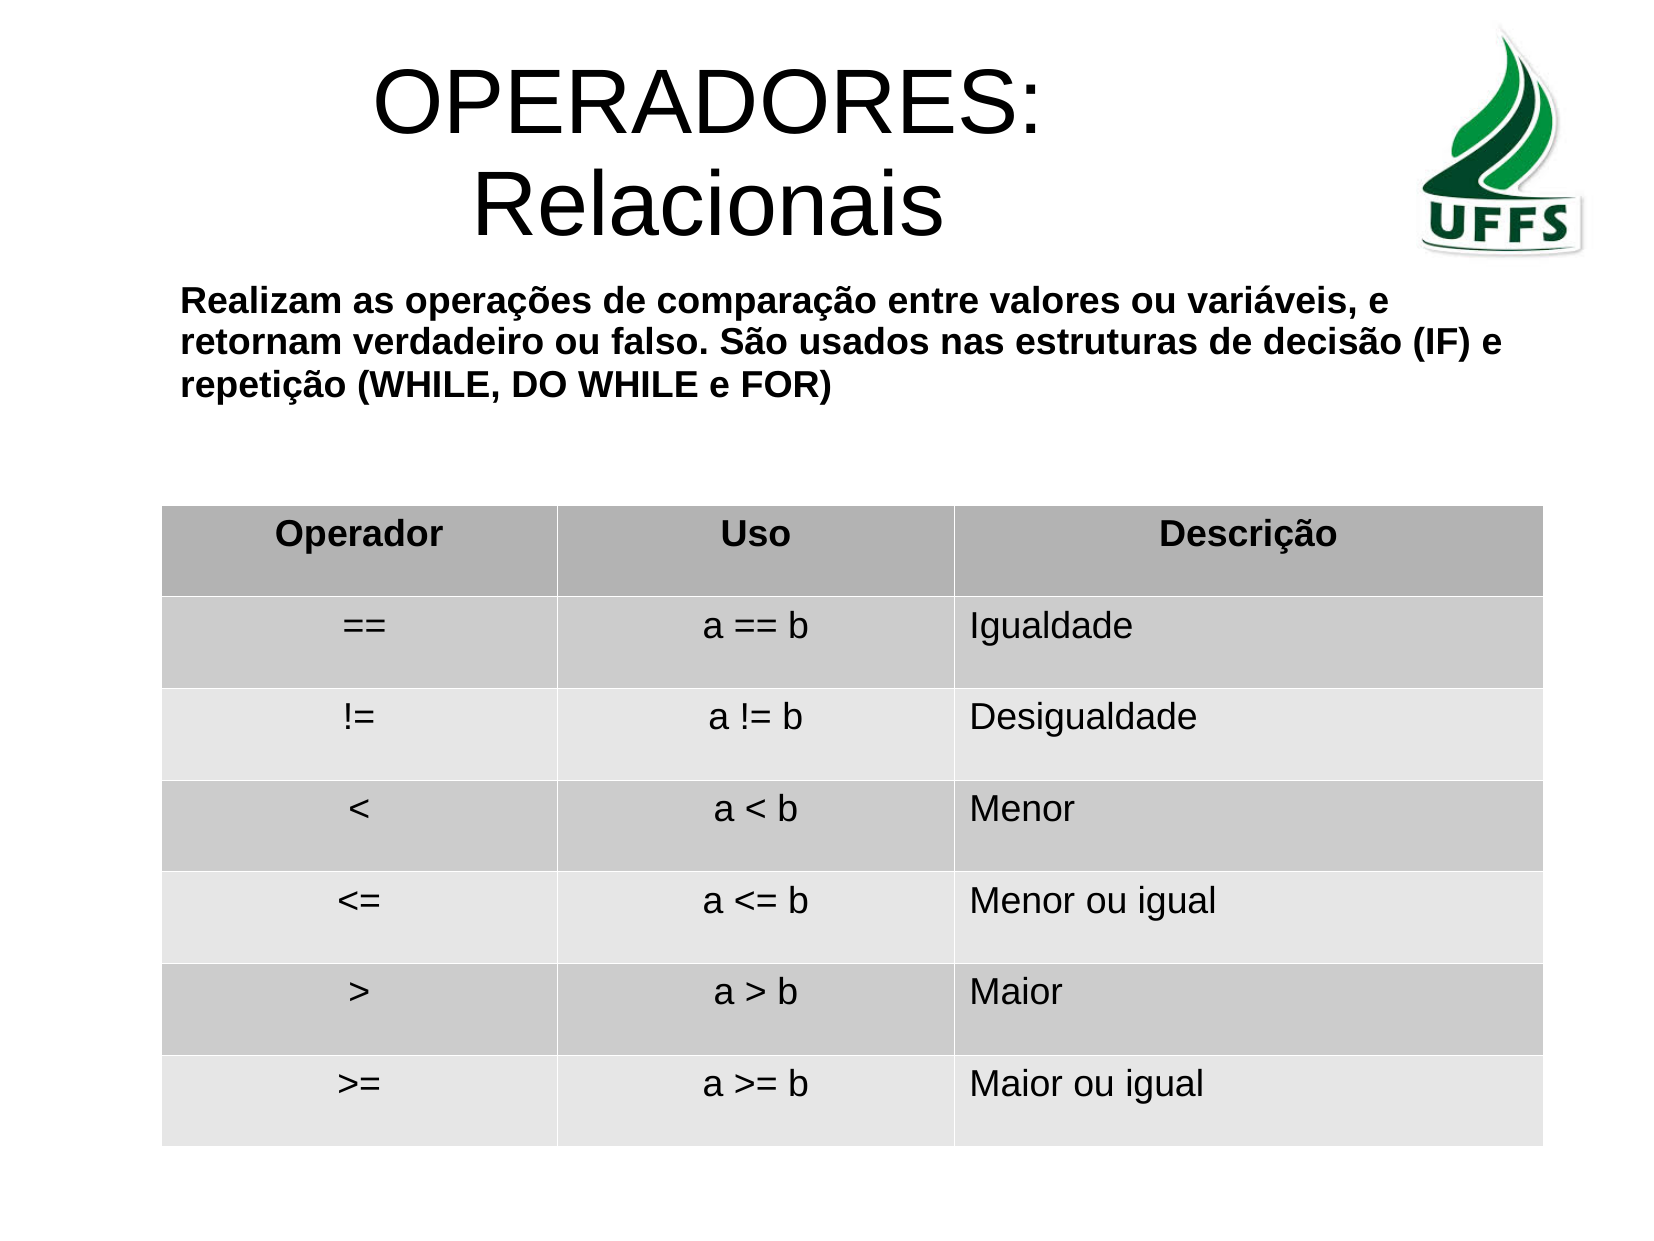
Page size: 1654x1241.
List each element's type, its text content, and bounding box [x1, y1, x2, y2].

table_cell a > b [558, 964, 954, 1055]
table_cell Menor [955, 781, 1543, 871]
table_cell Maior [955, 964, 1543, 1055]
table_cell a >= b [558, 1056, 954, 1146]
table_cell < [162, 781, 557, 871]
table_cell > [162, 964, 557, 1055]
text_box Realizam as operações de comparação entre valores ou variáveis, e retornam verdadeiro ou falso. São usados nas estruturas de decisão (IF) e repetição (WHILE, DO WHILE e FOR) [165, 271, 1524, 413]
table_cell <= [162, 872, 557, 963]
table_cell a <= b [558, 872, 954, 963]
title OPERADORES: Relacionais [82, 49, 1335, 257]
table_cell a == b [558, 597, 954, 688]
table_cell >= [162, 1056, 557, 1146]
table_cell != [162, 689, 557, 780]
table_cell Maior ou igual [955, 1056, 1543, 1146]
table_header Uso [558, 506, 954, 596]
picture [1381, 20, 1624, 272]
table_cell a != b [558, 689, 954, 780]
table_cell Menor ou igual [955, 872, 1543, 963]
table_cell == [162, 597, 557, 688]
table_header Operador [162, 506, 557, 596]
table_cell a < b [558, 781, 954, 871]
table_cell Igualdade [955, 597, 1543, 688]
table_header Descrição [955, 506, 1543, 596]
table_cell Desigualdade [955, 689, 1543, 780]
